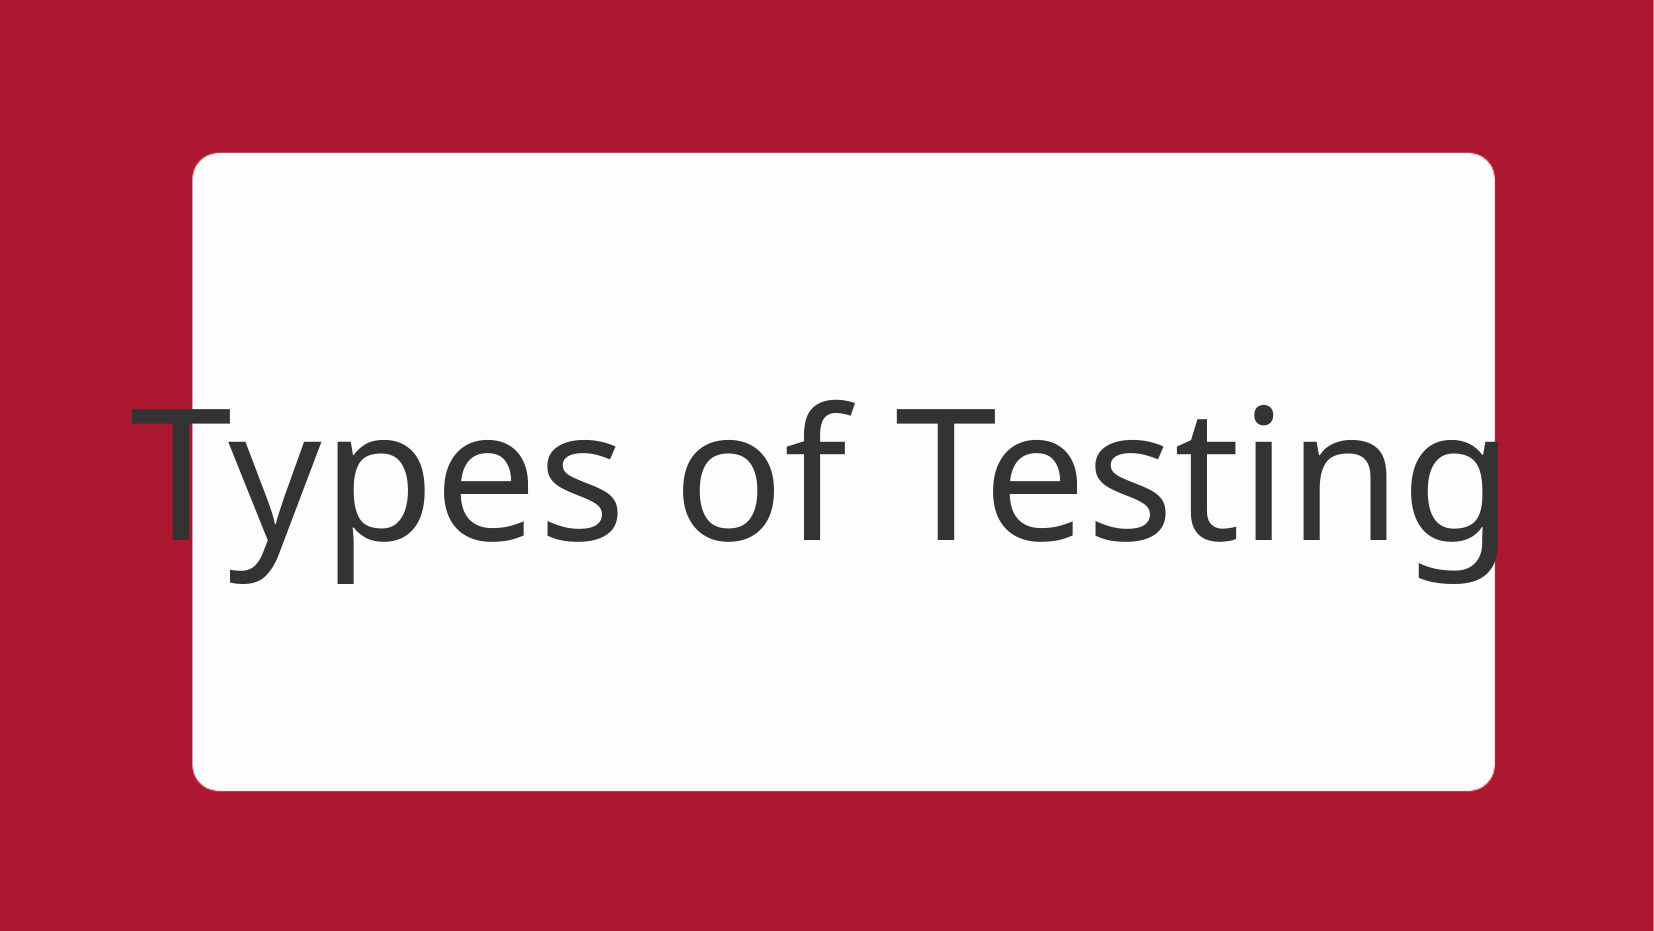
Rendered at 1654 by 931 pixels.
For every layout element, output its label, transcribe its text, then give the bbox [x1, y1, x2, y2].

picture [0, 0, 1654, 931]
title Types of Testing [64, 60, 1582, 879]
